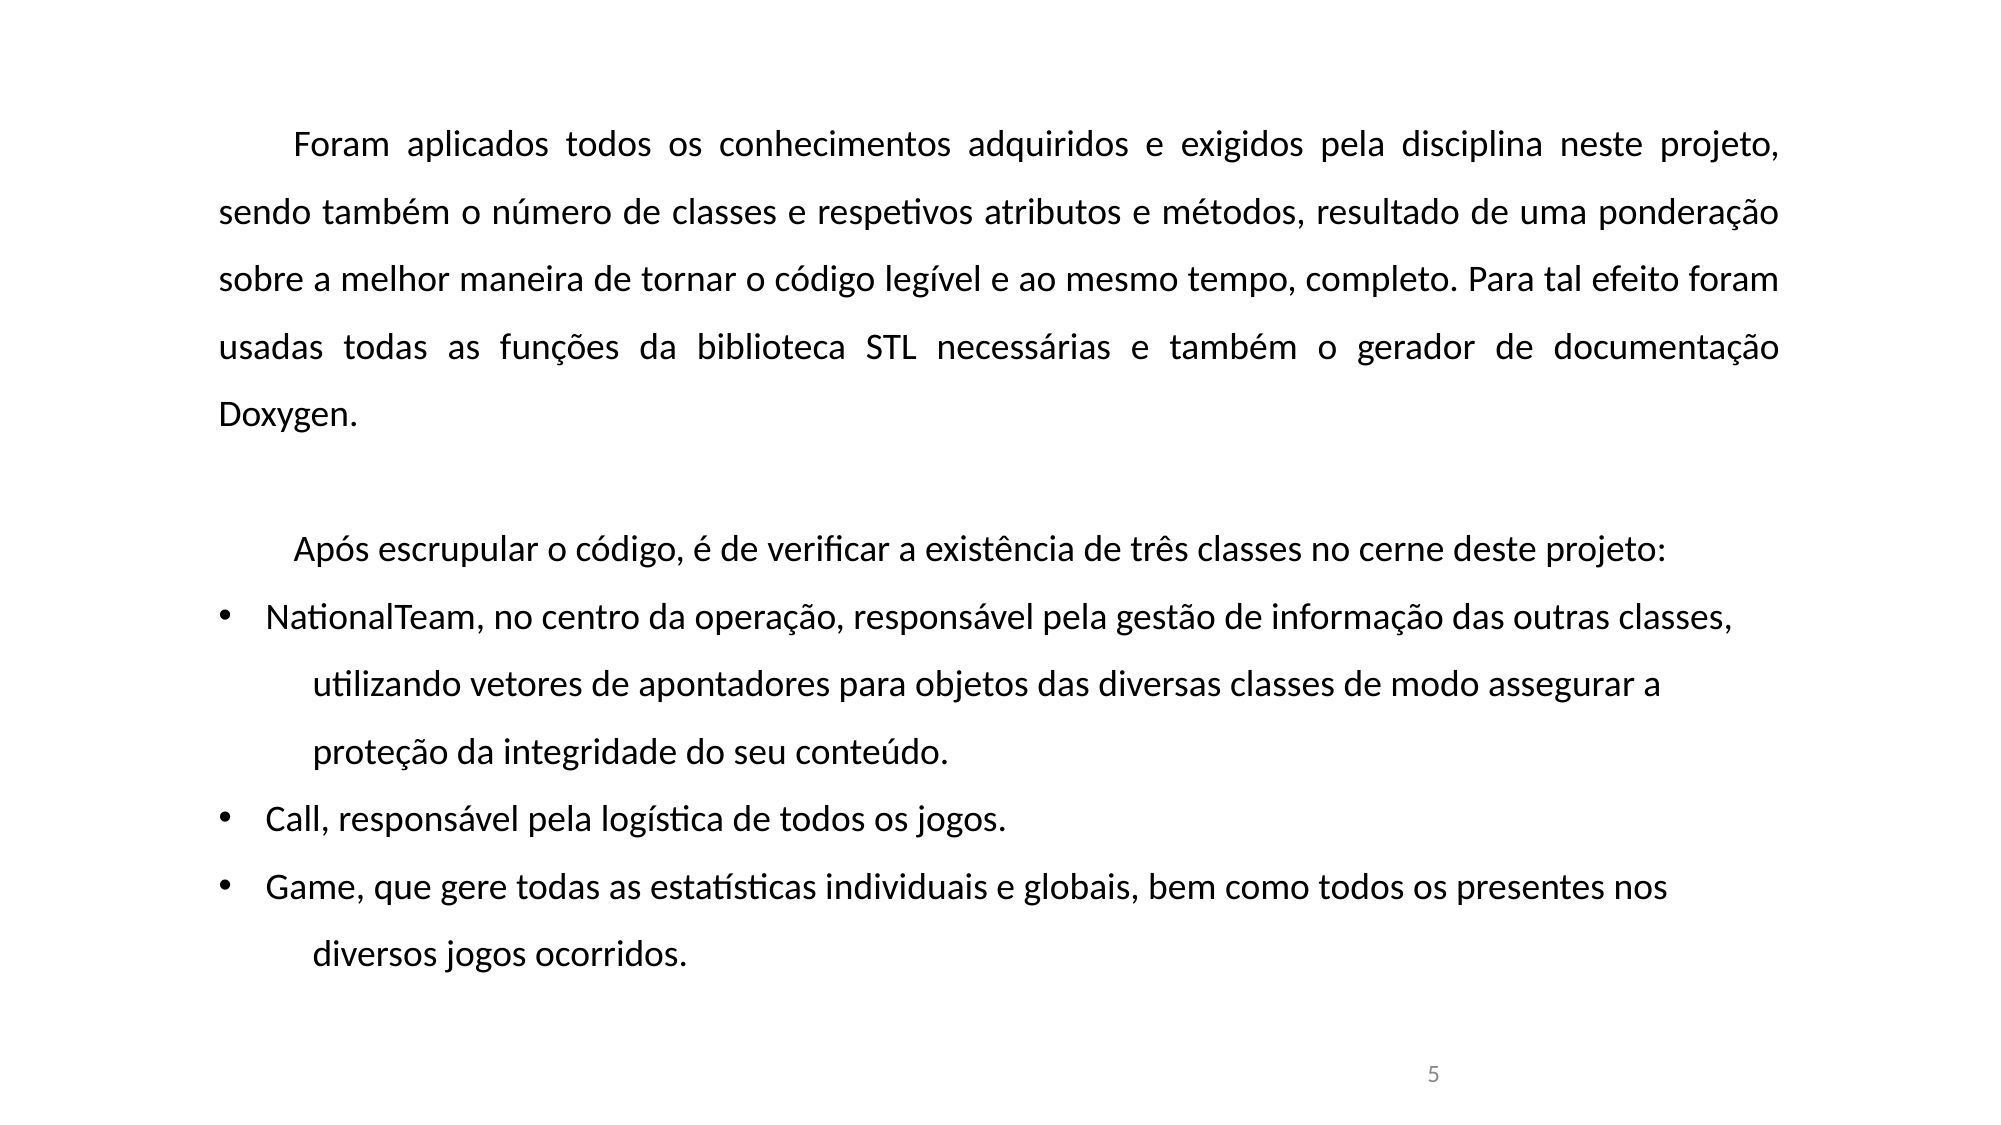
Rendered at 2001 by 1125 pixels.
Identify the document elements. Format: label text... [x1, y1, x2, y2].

text_box [1412, 1042, 1863, 1103]
text_box Foram aplicados todos os conhecimentos adquiridos e exigidos pela disciplina neste projeto, sendo também o número de classes e respetivos atributos e métodos, resultado de uma ponderação sobre a melhor maneira de tornar o código legível e ao mesmo tempo, completo. Para tal efeito foram usadas todas as funções da biblioteca STL necessárias e também o gerador de documentação Doxygen. Após escrupular o código, é de verificar a existência de três classes no cerne deste projeto: NationalTeam, no centro da operação, responsável pela gestão de informação das outras classes, utilizando vetores de apontadores para objetos das diversas classes de modo assegurar a proteção da integridade do seu conteúdo. Call, responsável pela logística de todos os jogos. Game, que gere todas as estatísticas individuais e globais, bem como todos os presentes nos diversos jogos ocorridos. [203, 89, 1797, 1036]
